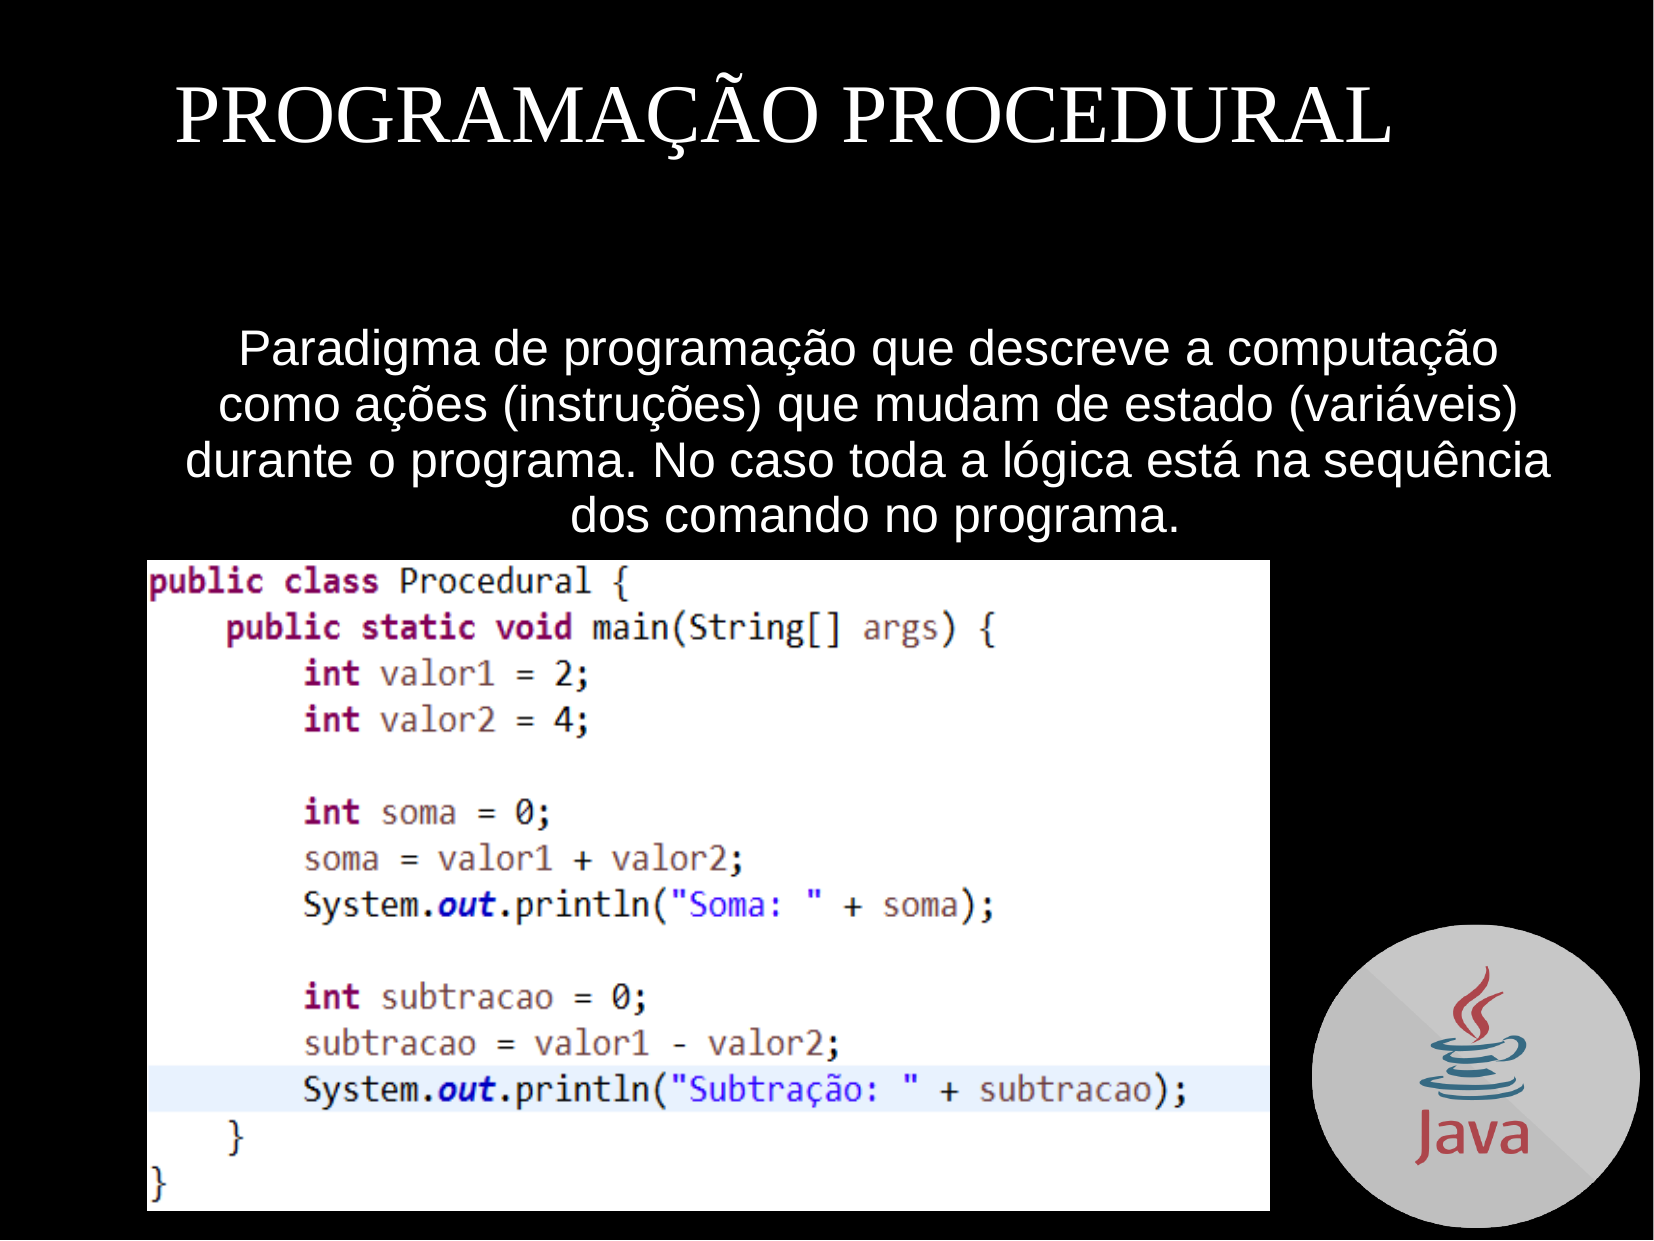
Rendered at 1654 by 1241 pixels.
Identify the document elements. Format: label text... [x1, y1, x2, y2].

text_box Paradigma de programação que descreve a computação como ações (instruções) que mudam de estado (variáveis) durante o programa. No caso toda a lógica está na sequência dos comando no programa. [170, 312, 1582, 551]
text_box PROGRAMAÇÃO PROCEDURAL [159, 60, 1411, 352]
picture [147, 560, 1654, 1241]
